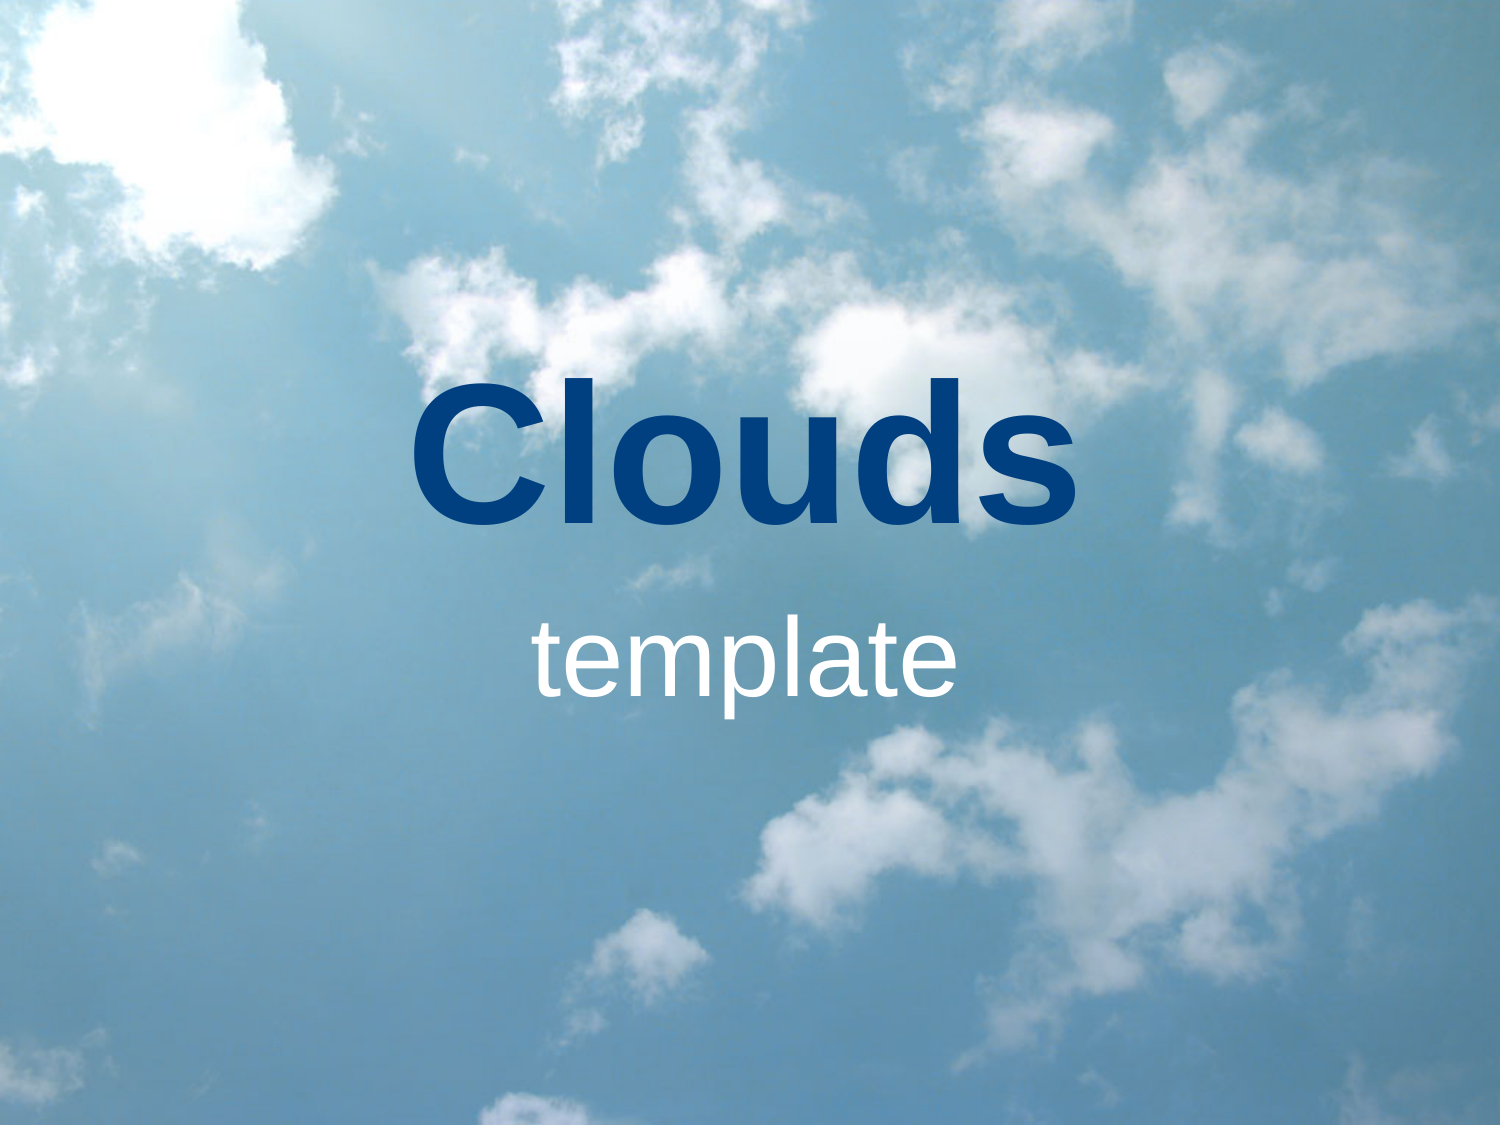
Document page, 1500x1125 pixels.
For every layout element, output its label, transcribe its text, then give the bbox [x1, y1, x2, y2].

picture [0, 0, 1500, 1125]
text_box template [339, 587, 1153, 729]
title Clouds [108, 326, 1384, 583]
